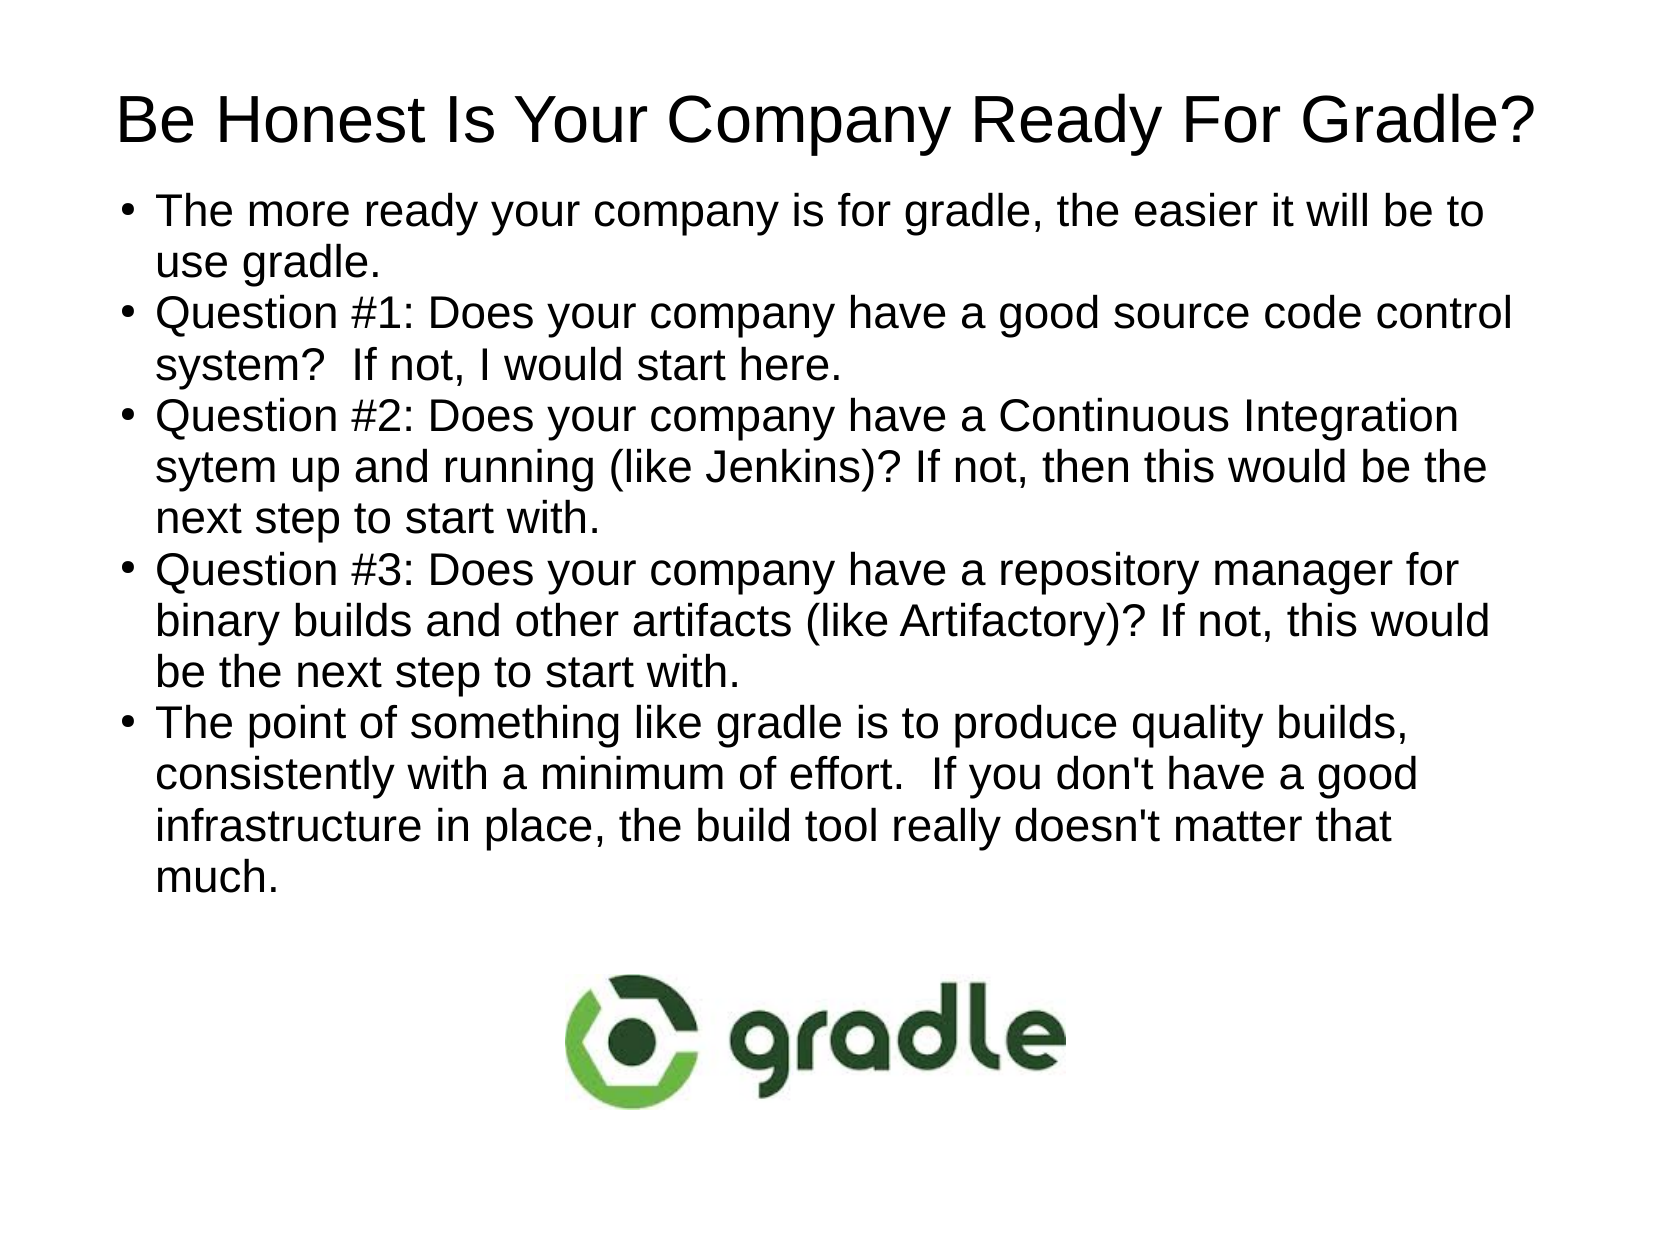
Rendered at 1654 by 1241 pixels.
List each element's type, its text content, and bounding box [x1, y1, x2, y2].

text_box The more ready your company is for gradle, the easier it will be to use gradle. Question #1: Does your company have a good source code control system? If not, I would start here. Question #2: Does your company have a Continuous Integration sytem up and running (like Jenkins)? If not, then this would be the next step to start with. Question #3: Does your company have a repository manager for binary builds and other artifacts (like Artifactory)? If not, this would be the next step to start with. The point of something like gradle is to produce quality builds, consistently with a minimum of effort. If you don't have a good infrastructure in place, the build tool really doesn't matter that much. [105, 177, 1546, 910]
picture [565, 974, 1066, 1110]
text_box Be Honest Is Your Company Ready For Gradle? [91, 75, 1562, 165]
